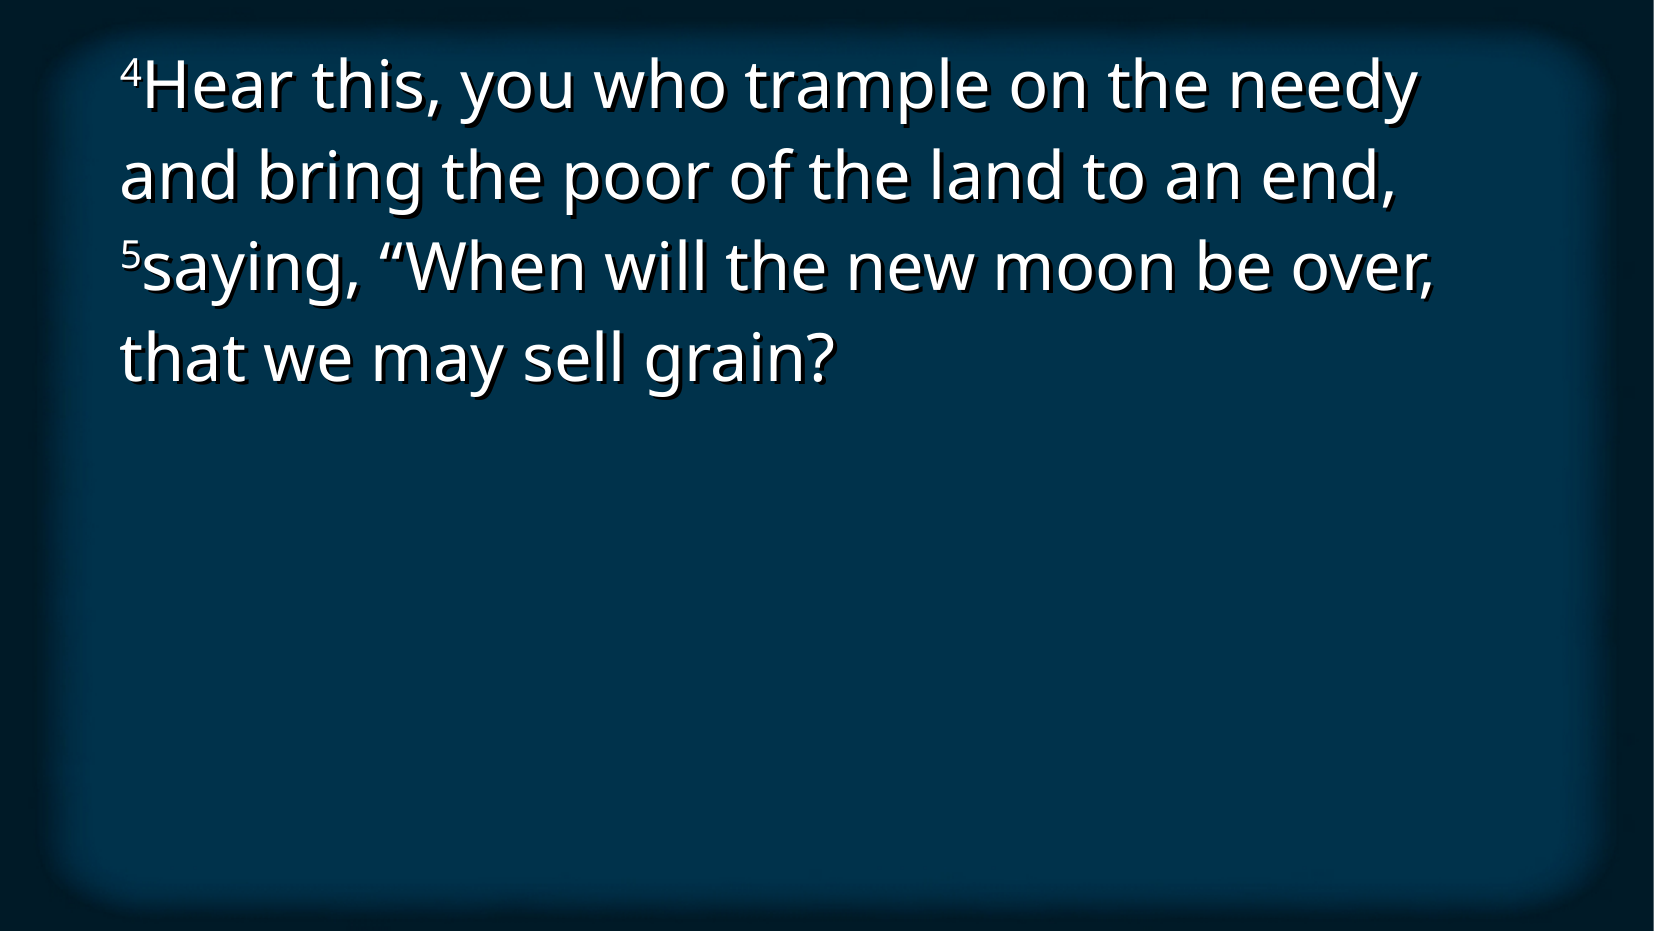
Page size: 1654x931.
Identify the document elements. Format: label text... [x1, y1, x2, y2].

picture [0, 0, 1654, 931]
text_box 4Hear this, you who trample on the needy and bring the poor of the land to an end, 5saying, “When will the new moon be over, that we may sell grain? [105, 30, 1561, 400]
